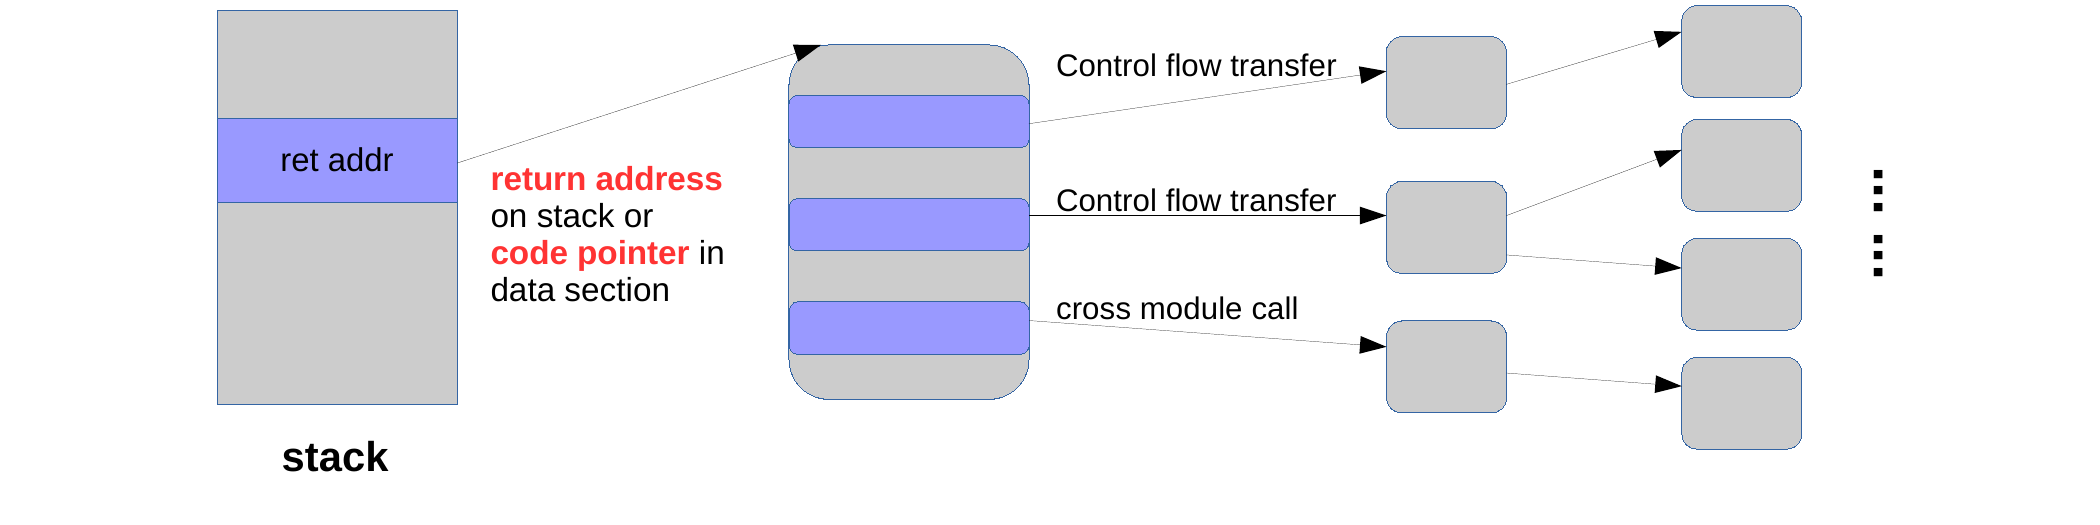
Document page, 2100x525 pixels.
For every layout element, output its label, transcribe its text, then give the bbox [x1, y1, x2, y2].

text_box [1681, 119, 1802, 212]
text_box [1386, 181, 1507, 274]
text_box cross module call [1041, 283, 1406, 334]
text_box [217, 203, 458, 405]
text_box Control flow transfer [1041, 175, 1406, 225]
text_box [1681, 238, 1802, 331]
text_box [1681, 5, 1802, 98]
text_box stack [266, 425, 404, 488]
text_box [788, 44, 1030, 400]
text_box ... ... [1855, 149, 1939, 297]
text_box [1386, 36, 1507, 129]
text_box [1681, 357, 1802, 450]
text_box [217, 10, 458, 118]
text_box ret addr [217, 118, 458, 203]
text_box return address on stack or code pointer in data section [475, 153, 747, 317]
text_box [1386, 320, 1507, 413]
text_box Control flow transfer [1041, 40, 1406, 91]
